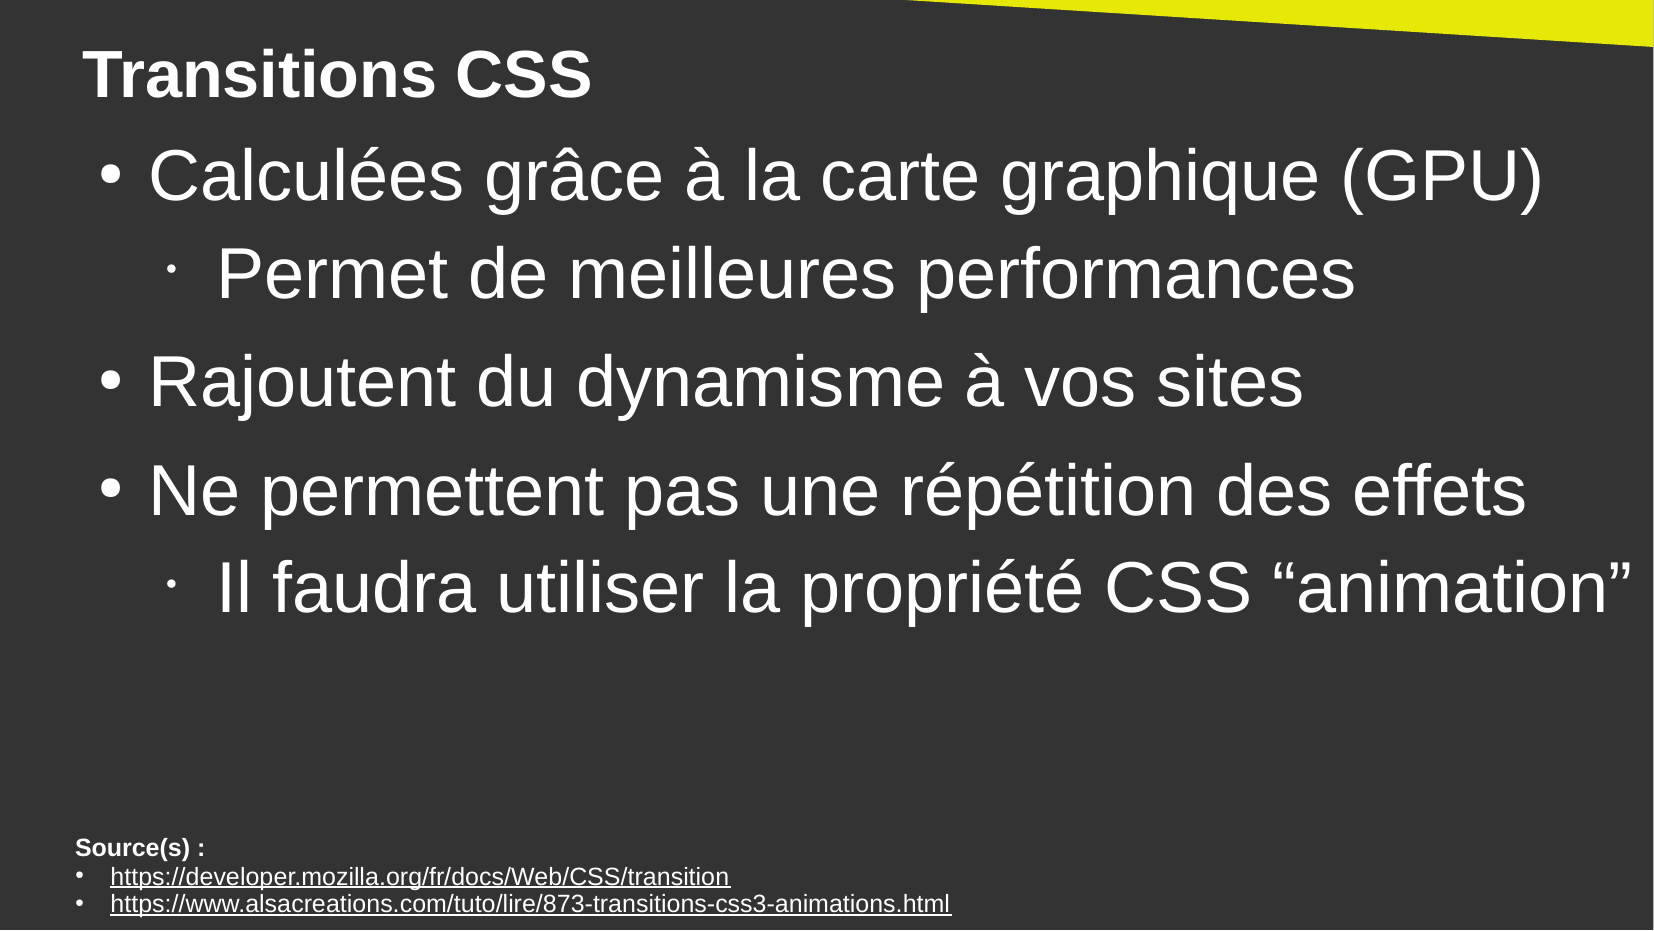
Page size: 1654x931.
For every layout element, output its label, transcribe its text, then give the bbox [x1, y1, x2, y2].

list Calculées grâce à la carte graphique (GPU) Permet de meilleures performances Rajoutent du dynamisme à vos sites Ne permettent pas une répétition des effets Il faudra utiliser la propriété CSS “animation” [80, 135, 1643, 712]
text_box [905, 0, 1654, 48]
title Transitions CSS [82, 37, 1571, 114]
text_box Source(s) : https://developer.mozilla.org/fr/docs/Web/CSS/transition https://www.alsacreations.com/tuto/lire/873-transitions-css3-animations.html [60, 826, 1546, 926]
